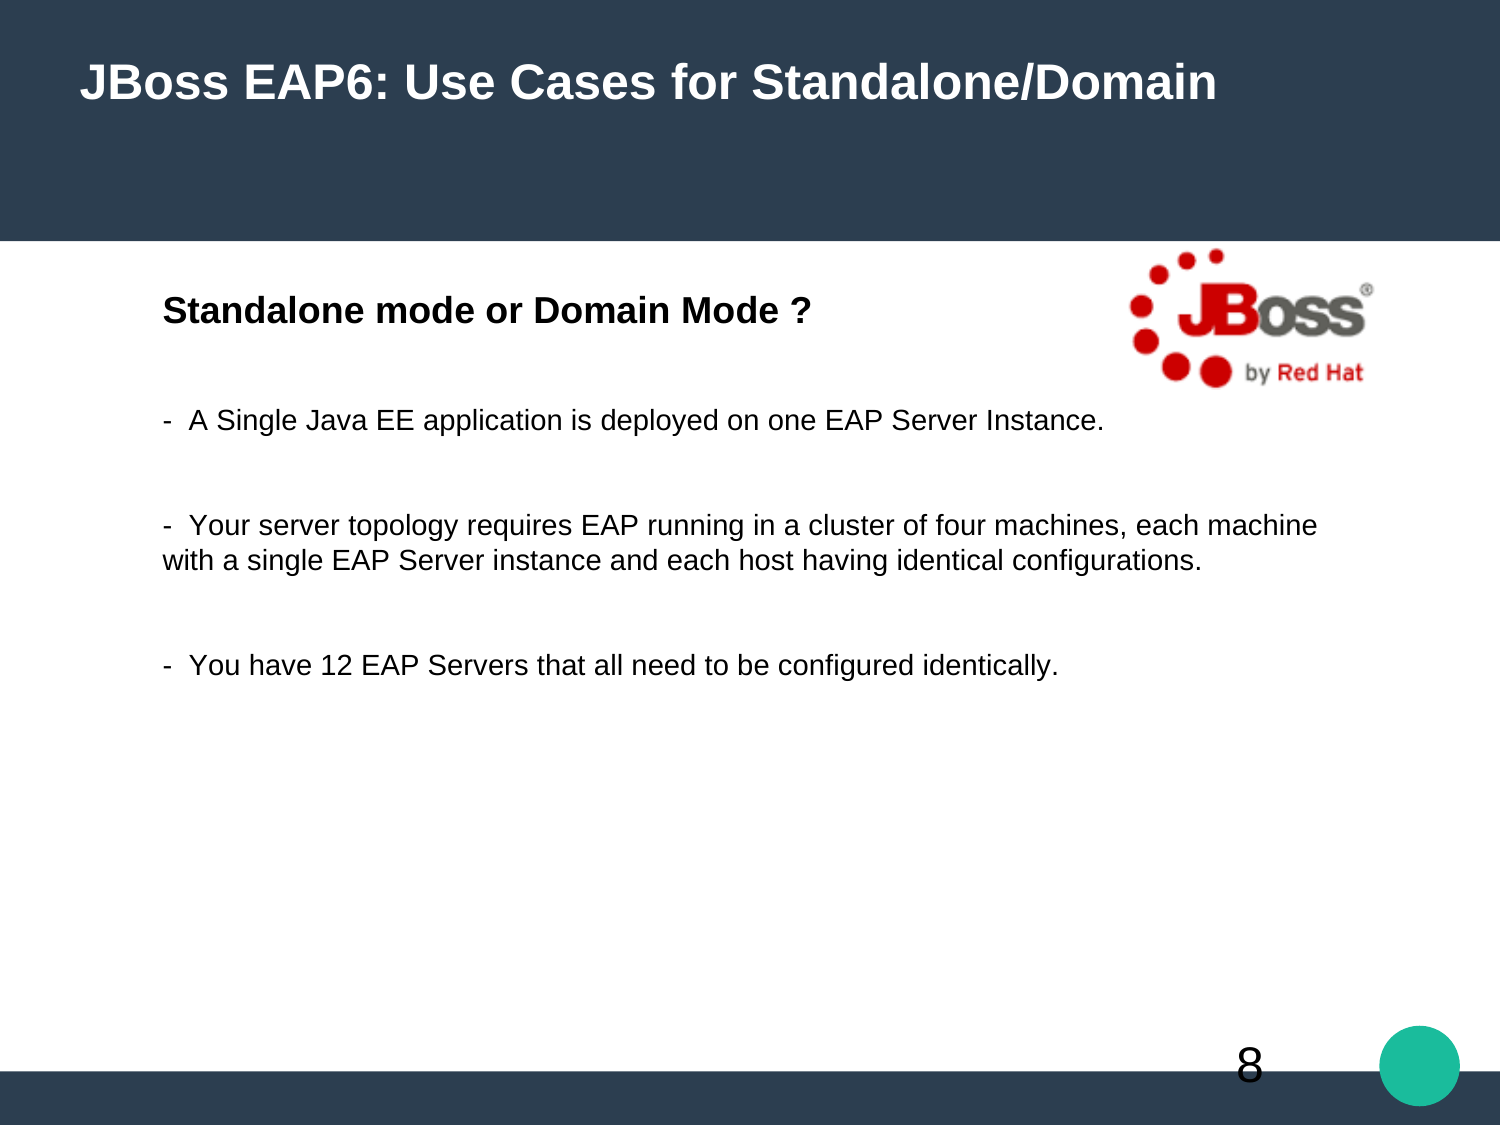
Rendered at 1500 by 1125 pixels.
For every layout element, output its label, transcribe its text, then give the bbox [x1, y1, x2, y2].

text_box <number> [1074, 1024, 1426, 1103]
picture [1092, 247, 1414, 390]
text_box JBoss EAP6: Use Cases for Standalone/Domain [64, 41, 1294, 391]
text_box Standalone mode or Domain Mode ? - A Single Java EE application is deployed on one EAP Server Instance. - Your server topology requires EAP running in a cluster of four machines, each machine with a single EAP Server instance and each host having identical configurations. - You have 12 EAP Servers that all need to be configured identically. [147, 278, 1353, 794]
